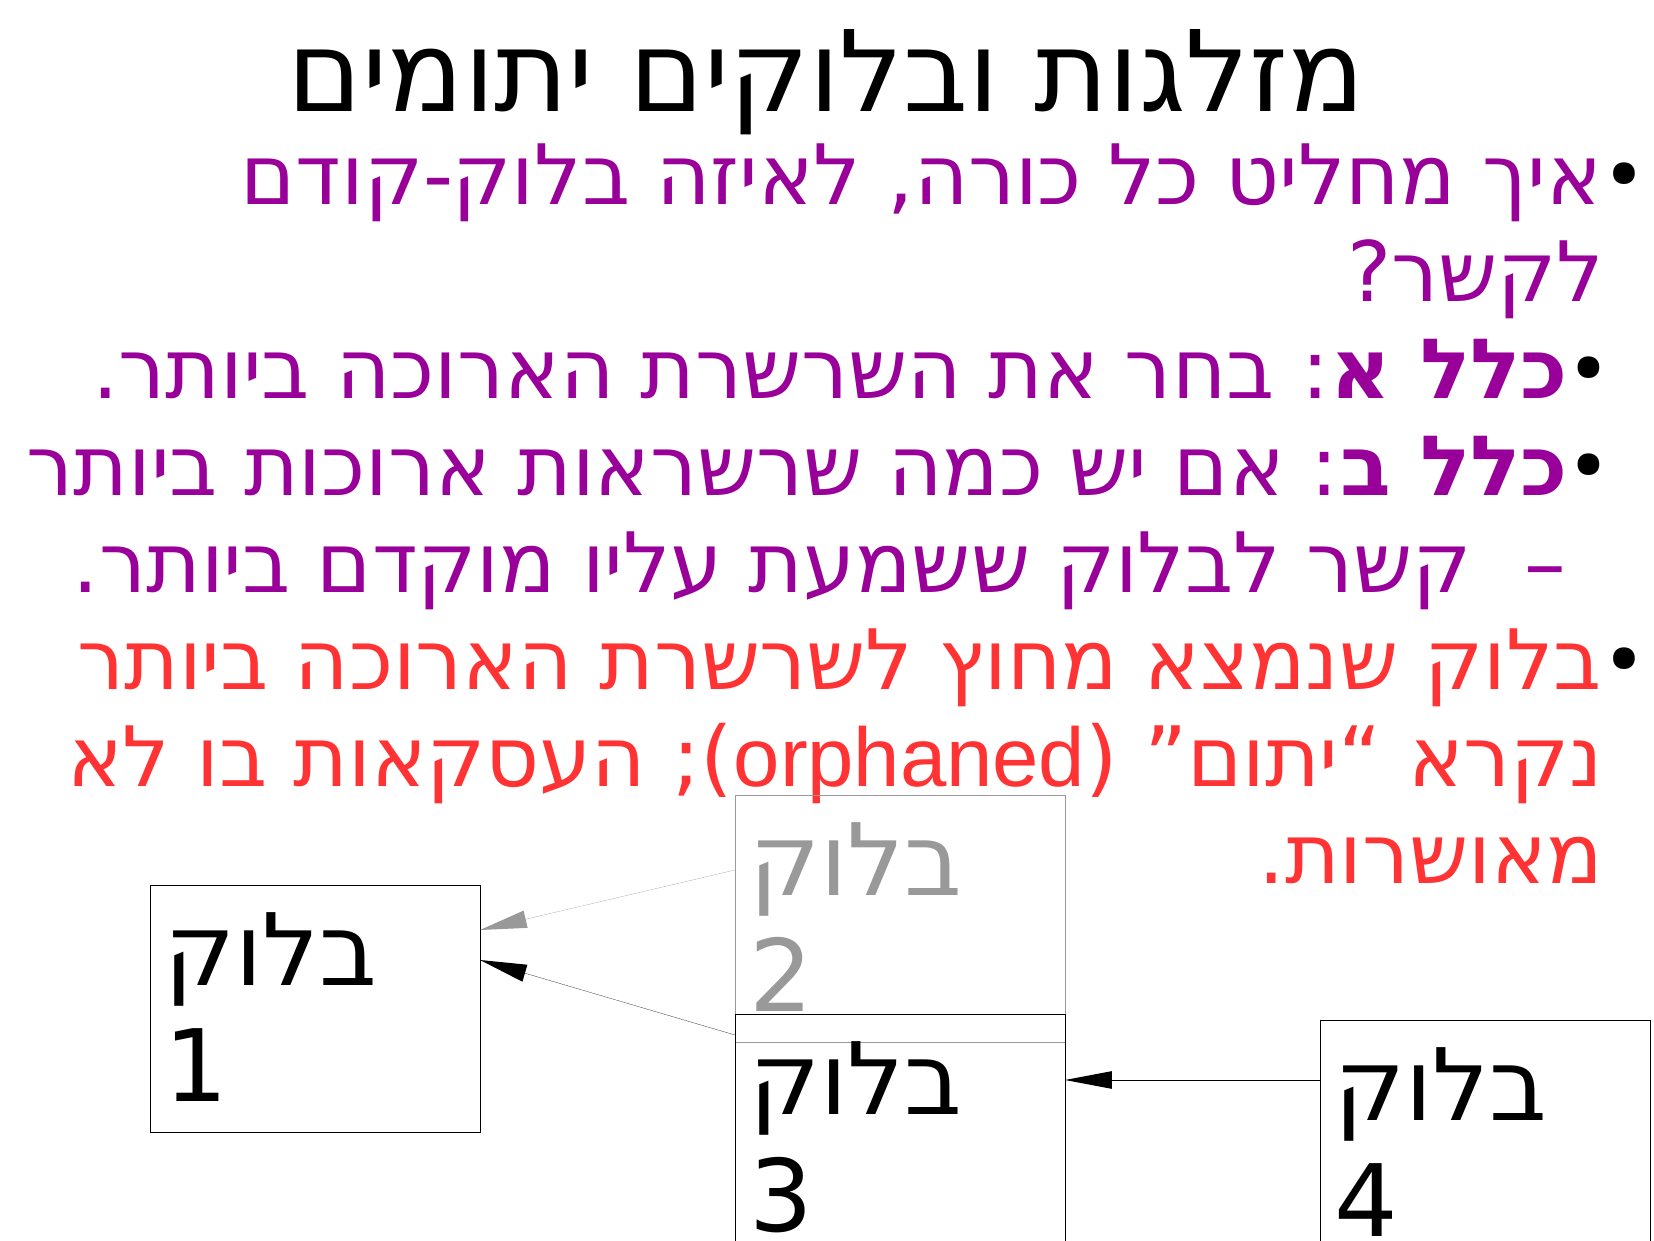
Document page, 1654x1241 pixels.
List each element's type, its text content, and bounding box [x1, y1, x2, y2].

text_box מזלגות ובלוקים יתומים [0, 0, 1654, 120]
text_box איך מחליט כל כורה, לאיזה בלוק-קודם לקשר? כלל א: בחר את השרשרת הארוכה ביותר. כלל ב: אם יש כמה שרשראות ארוכות ביותר – קשר לבלוק ששמעת עליו מוקדם ביותר. בלוק שנמצא מחוץ לשרשרת הארוכה ביותר נקרא “יתום” (orphaned); העסקאות בו לא מאושרות. [0, 120, 1654, 692]
text_box בלוק 2 [735, 795, 1066, 921]
text_box בלוק 3 [735, 1014, 1066, 1141]
text_box בלוק 4 [1320, 1020, 1651, 1146]
text_box בלוק 1 [150, 885, 481, 1011]
